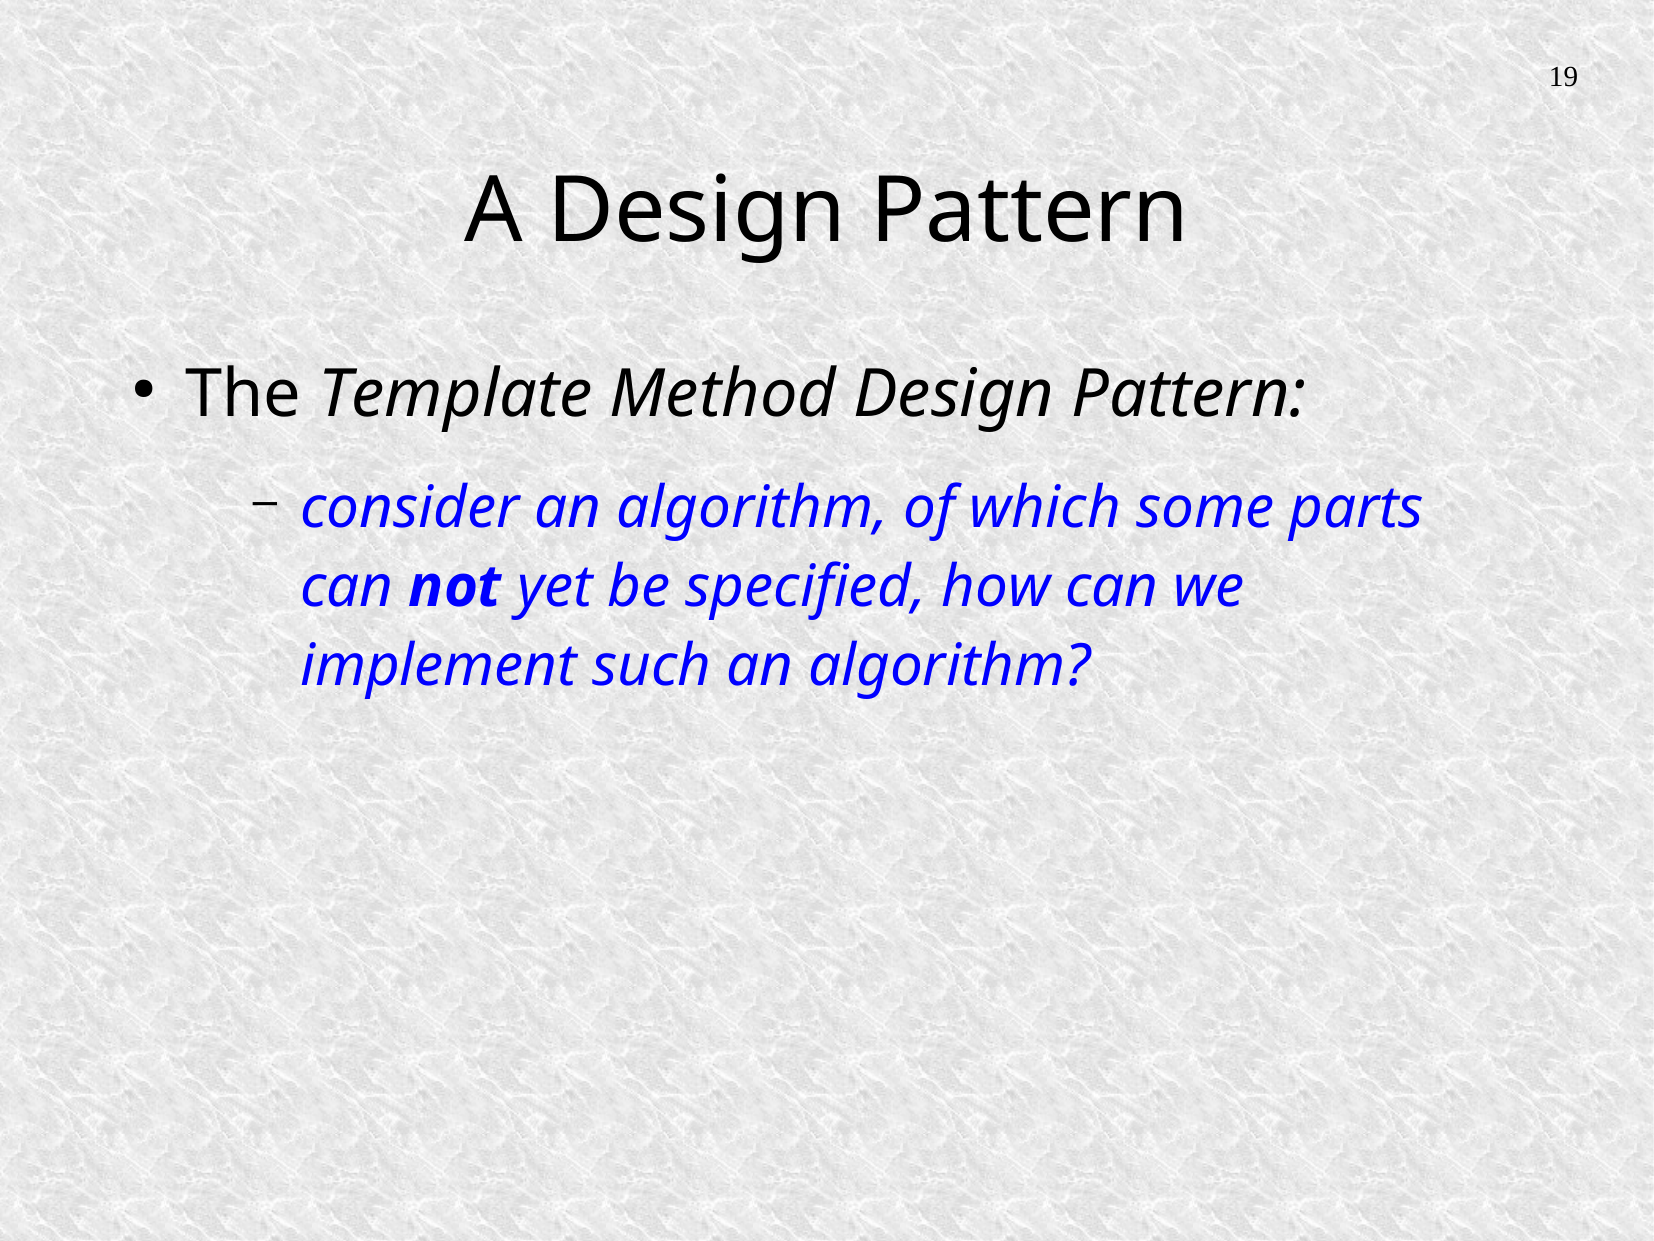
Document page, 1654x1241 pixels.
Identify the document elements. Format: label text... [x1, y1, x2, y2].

title A Design Pattern [121, 102, 1534, 311]
picture [0, 0, 1654, 1241]
list The Template Method Design Pattern: consider an algorithm, of which some parts can not yet be specified, how can we implement such an algorithm? [114, 344, 1527, 1174]
